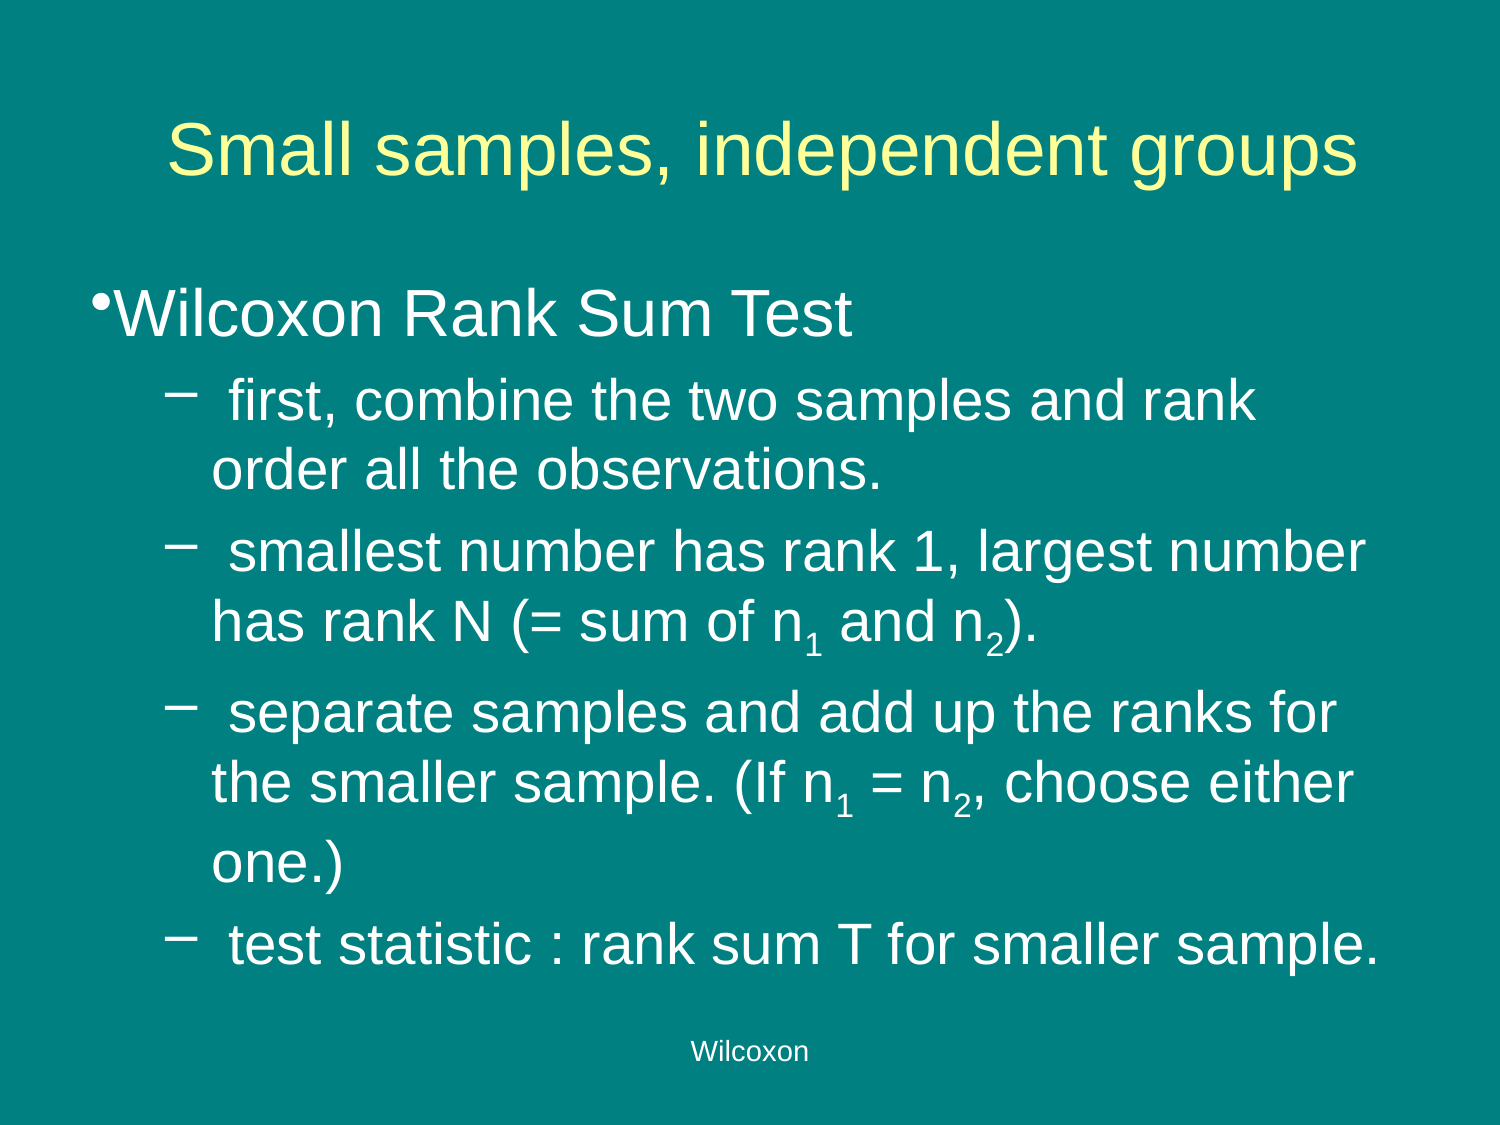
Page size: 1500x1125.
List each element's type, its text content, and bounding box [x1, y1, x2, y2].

footer Wilcoxon [512, 1024, 988, 1103]
title Small samples, independent groups [75, 45, 1425, 233]
list Wilcoxon Rank Sum Test first, combine the two samples and rank order all the observations. smallest number has rank 1, largest number has rank N (= sum of n1 and n2). separate samples and add up the ranks for the smaller sample. (If n1 = n2, choose either one.) test statistic : rank sum T for smaller sample. [75, 262, 1425, 1005]
